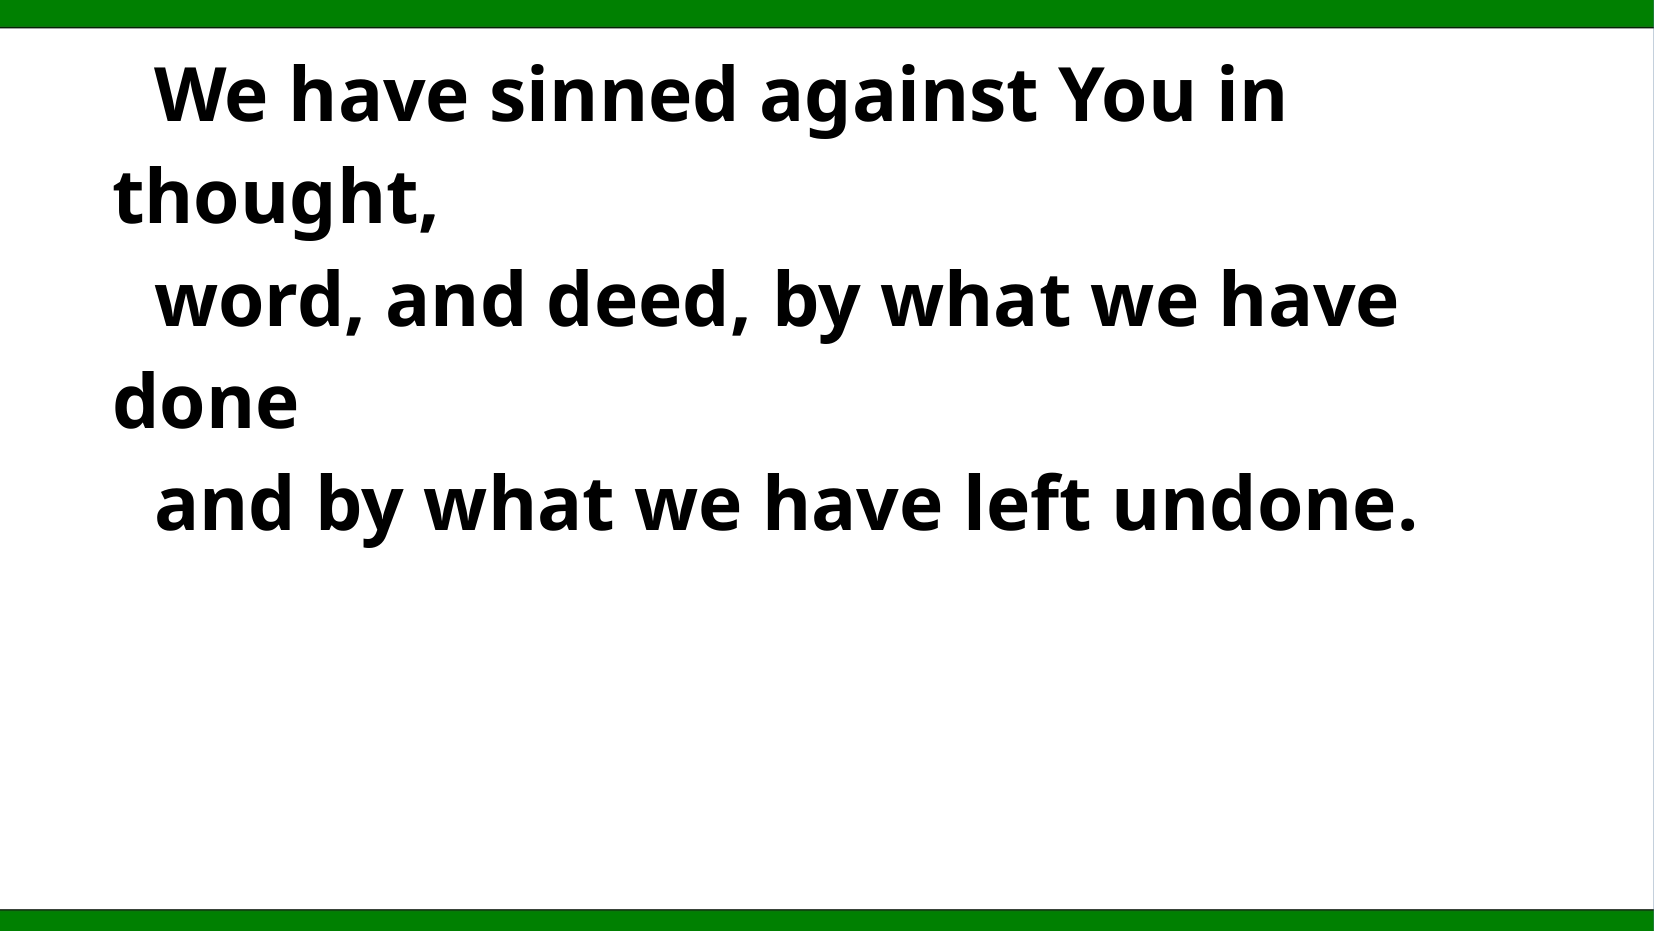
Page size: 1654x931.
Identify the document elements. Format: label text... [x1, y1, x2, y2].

text_box We have sinned against You in thought, word, and deed, by what we have done and by what we have left undone. [60, 34, 1591, 376]
picture [0, 0, 1654, 931]
